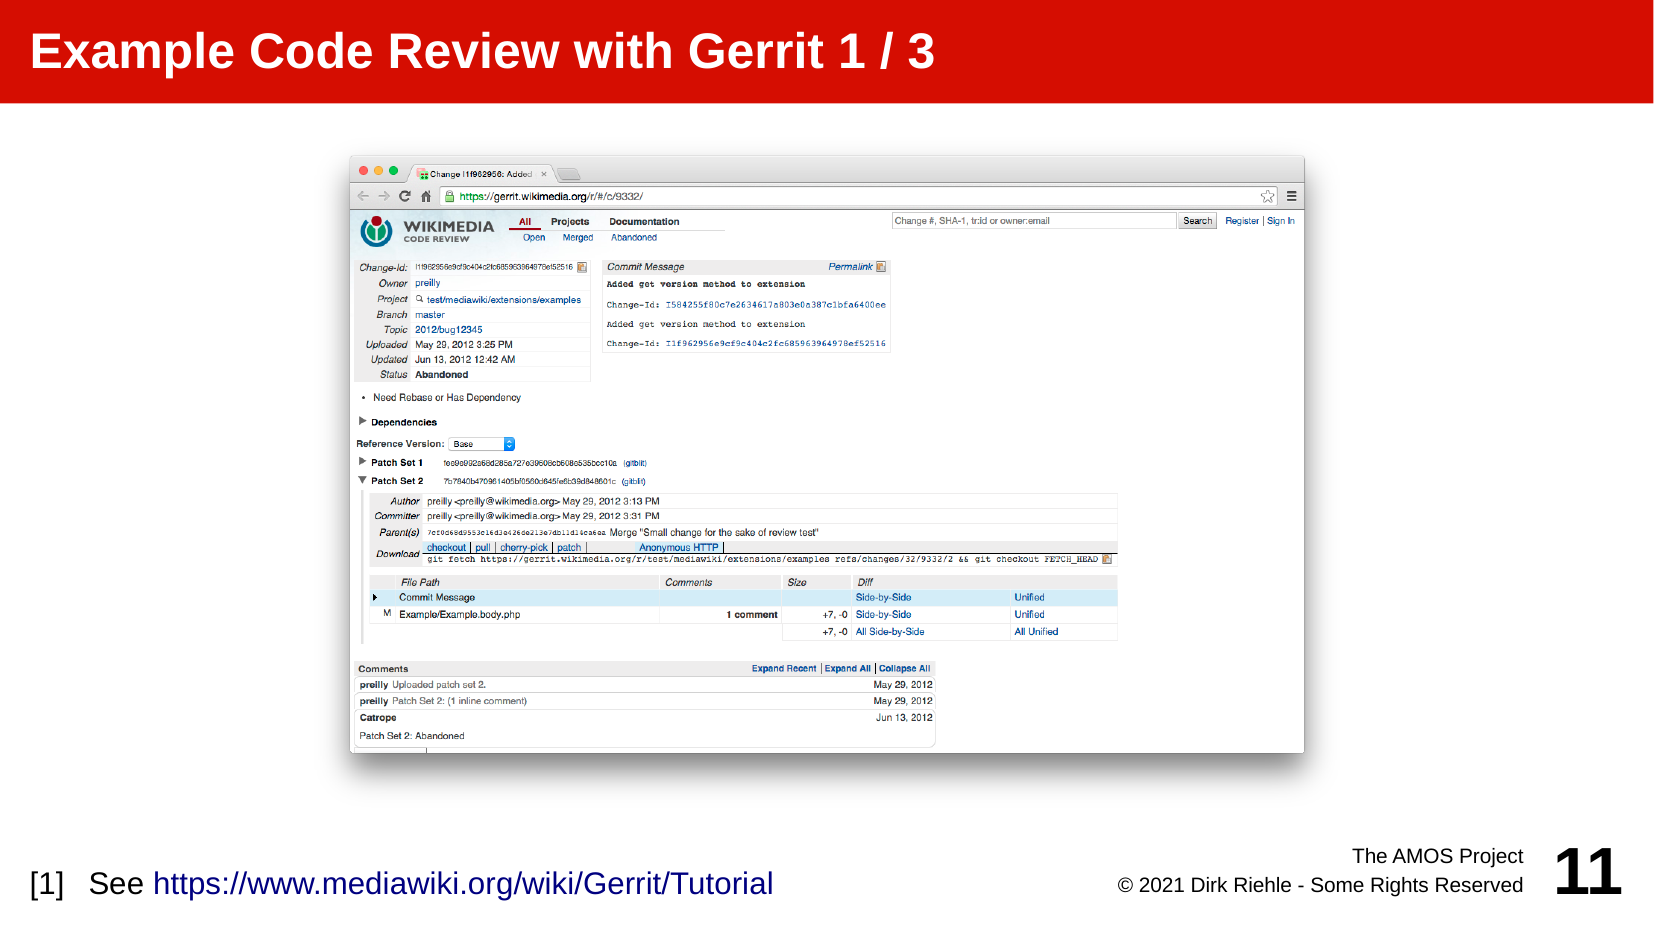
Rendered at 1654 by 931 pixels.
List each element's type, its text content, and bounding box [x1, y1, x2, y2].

picture [308, 132, 1346, 813]
text_box [1] See https://www.mediawiki.org/wiki/Gerrit/Tutorial [0, 752, 1182, 931]
title Example Code Review with Gerrit 1 / 3 [0, 0, 1654, 104]
